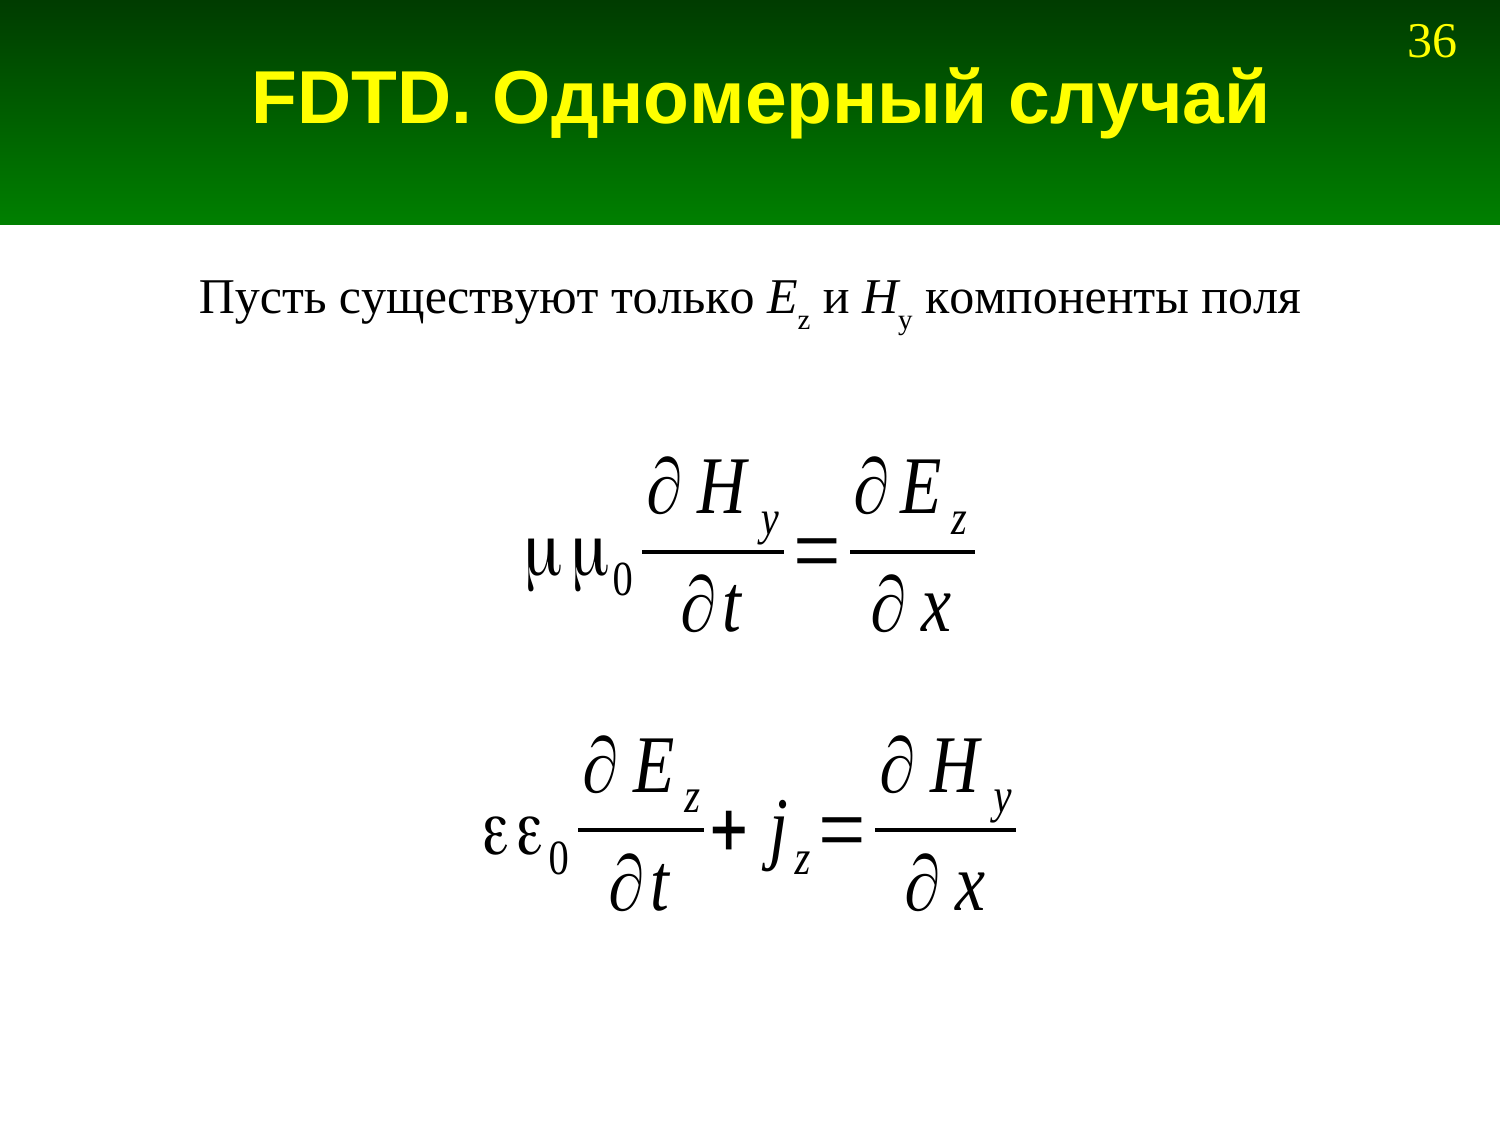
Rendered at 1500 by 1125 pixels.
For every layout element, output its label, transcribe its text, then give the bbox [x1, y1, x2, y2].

text_box Пусть существуют только Ez и Hy компоненты поля [183, 255, 1317, 350]
title FDTD. Одномерный случай [123, 0, 1399, 188]
chart [507, 441, 993, 648]
chart [464, 720, 1036, 927]
